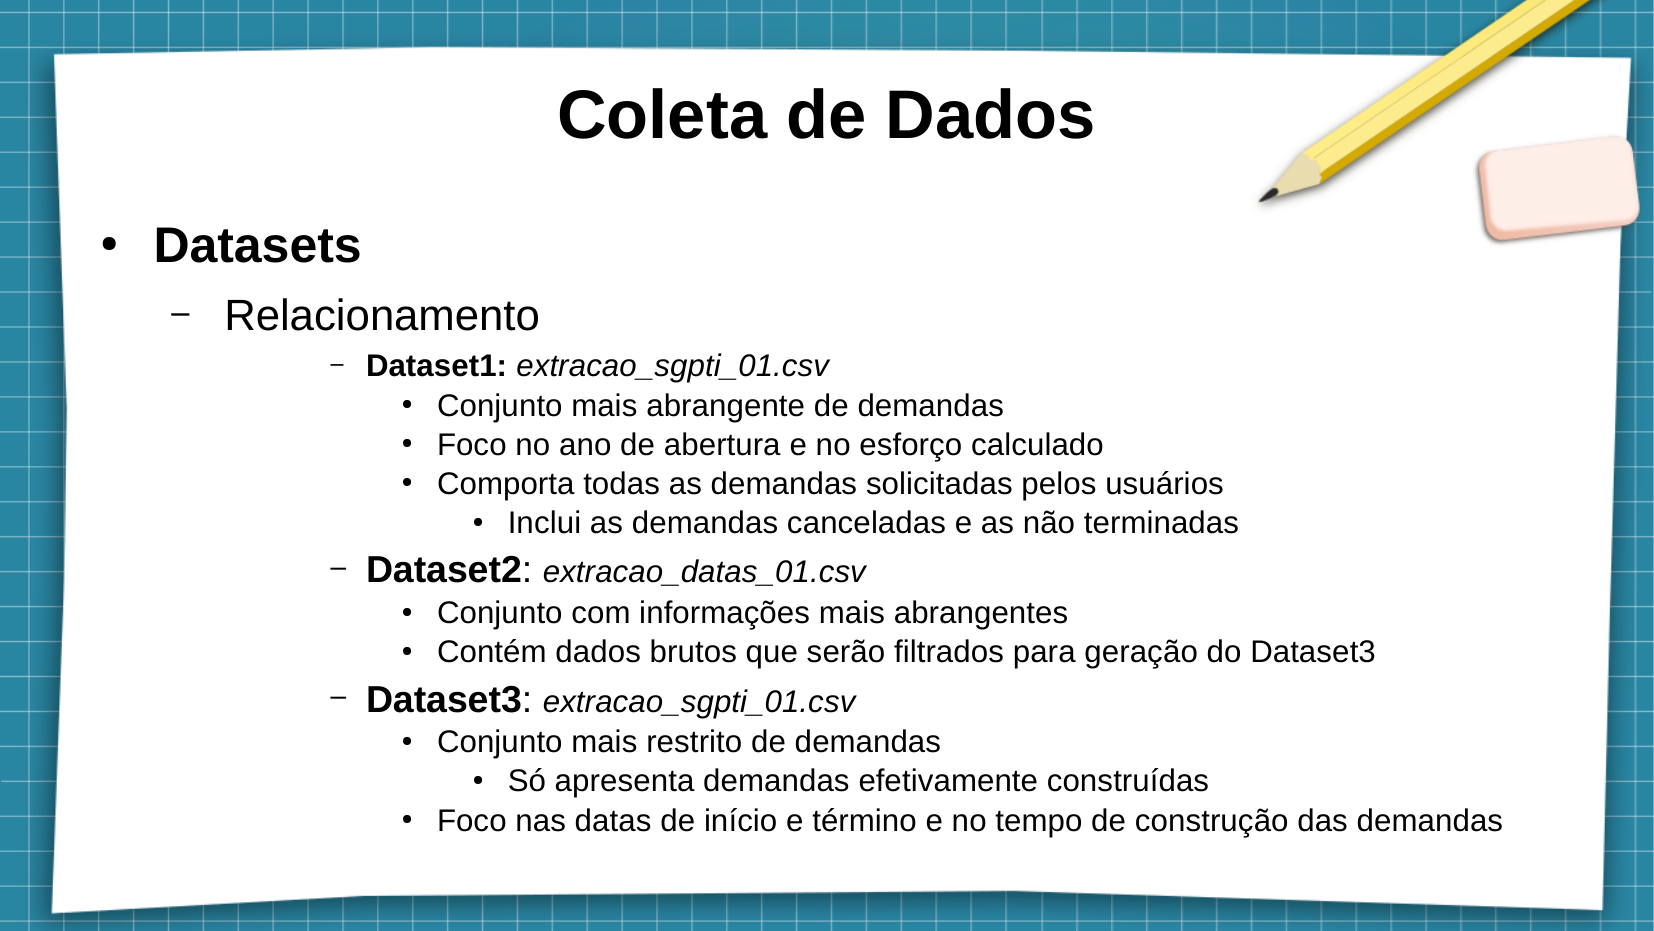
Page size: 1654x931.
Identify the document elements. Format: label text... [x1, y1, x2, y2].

title Coleta de Dados [82, 37, 1571, 193]
picture [0, 0, 1654, 931]
list Datasets Relacionamento Dataset1: extracao_sgpti_01.csv Conjunto mais abrangente de demandas Foco no ano de abertura e no esforço calculado Comporta todas as demandas solicitadas pelos usuários Inclui as demandas canceladas e as não terminadas Dataset2: extracao_datas_01.csv Conjunto com informações mais abrangentes Contém dados brutos que serão filtrados para geração do Dataset3 Dataset3: extracao_sgpti_01.csv Conjunto mais restrito de demandas Só apresenta demandas efetivamente construídas Foco nas datas de início e término e no tempo de construção das demandas [82, 217, 1571, 758]
